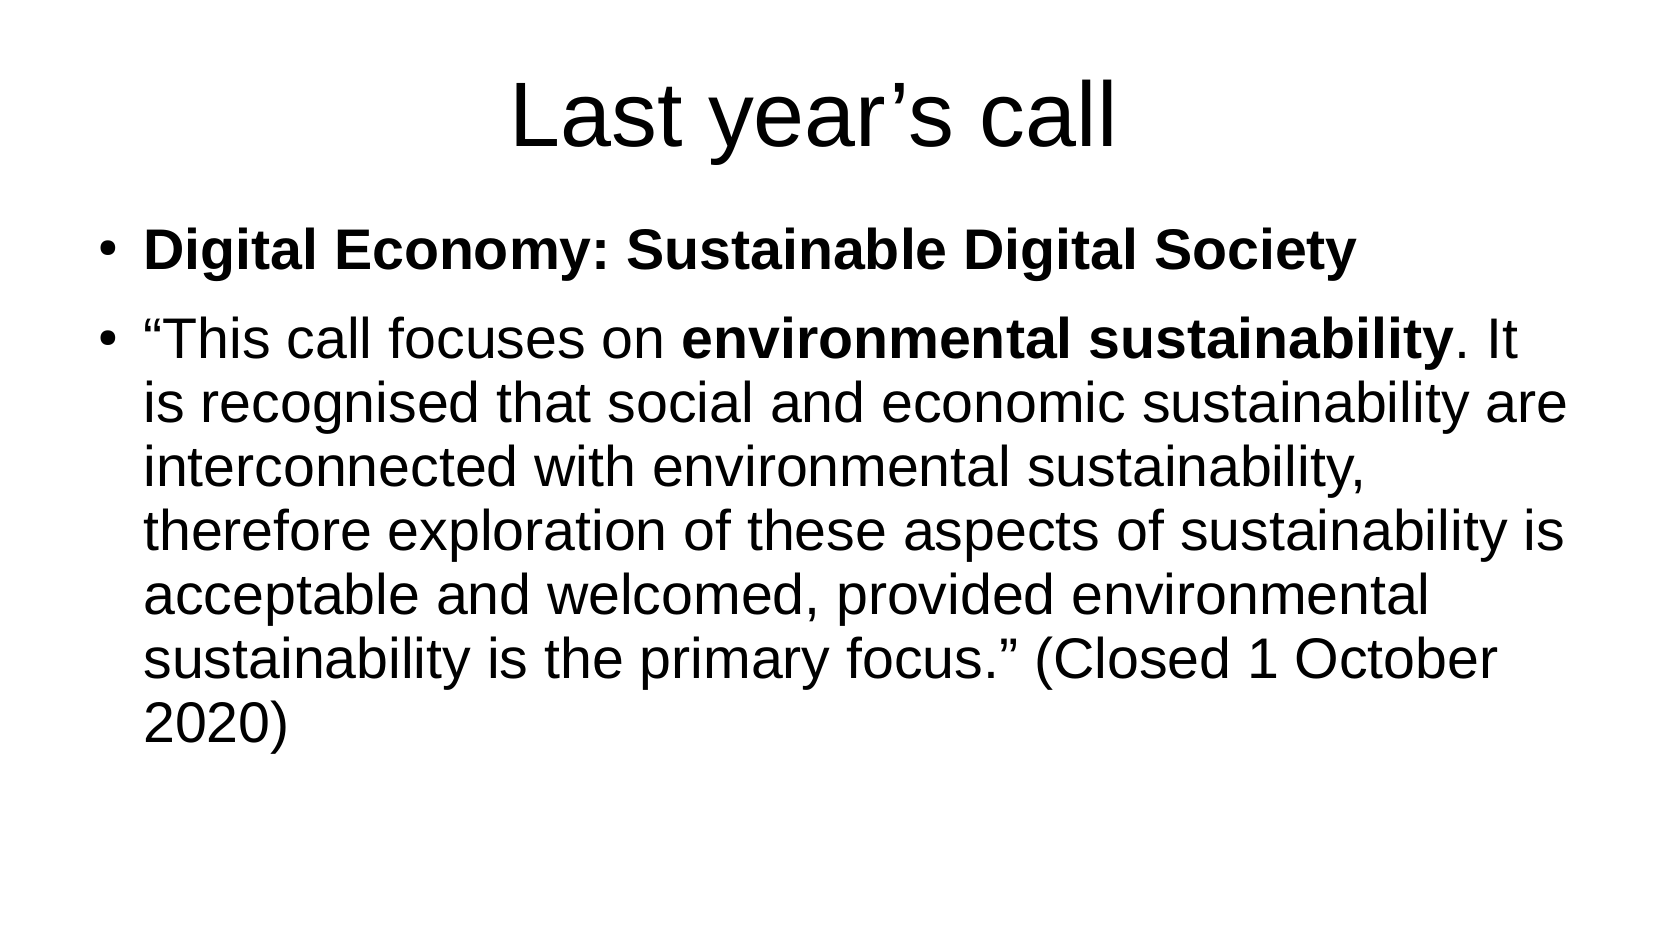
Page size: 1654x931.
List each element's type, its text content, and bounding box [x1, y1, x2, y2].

title Last year’s call [82, 37, 1571, 193]
list Digital Economy: Sustainable Digital Society “This call focuses on environmental sustainability. It is recognised that social and economic sustainability are interconnected with environmental sustainability, therefore exploration of these aspects of sustainability is acceptable and welcomed, provided environmental sustainability is the primary focus.” (Closed 1 October 2020) [82, 217, 1571, 758]
